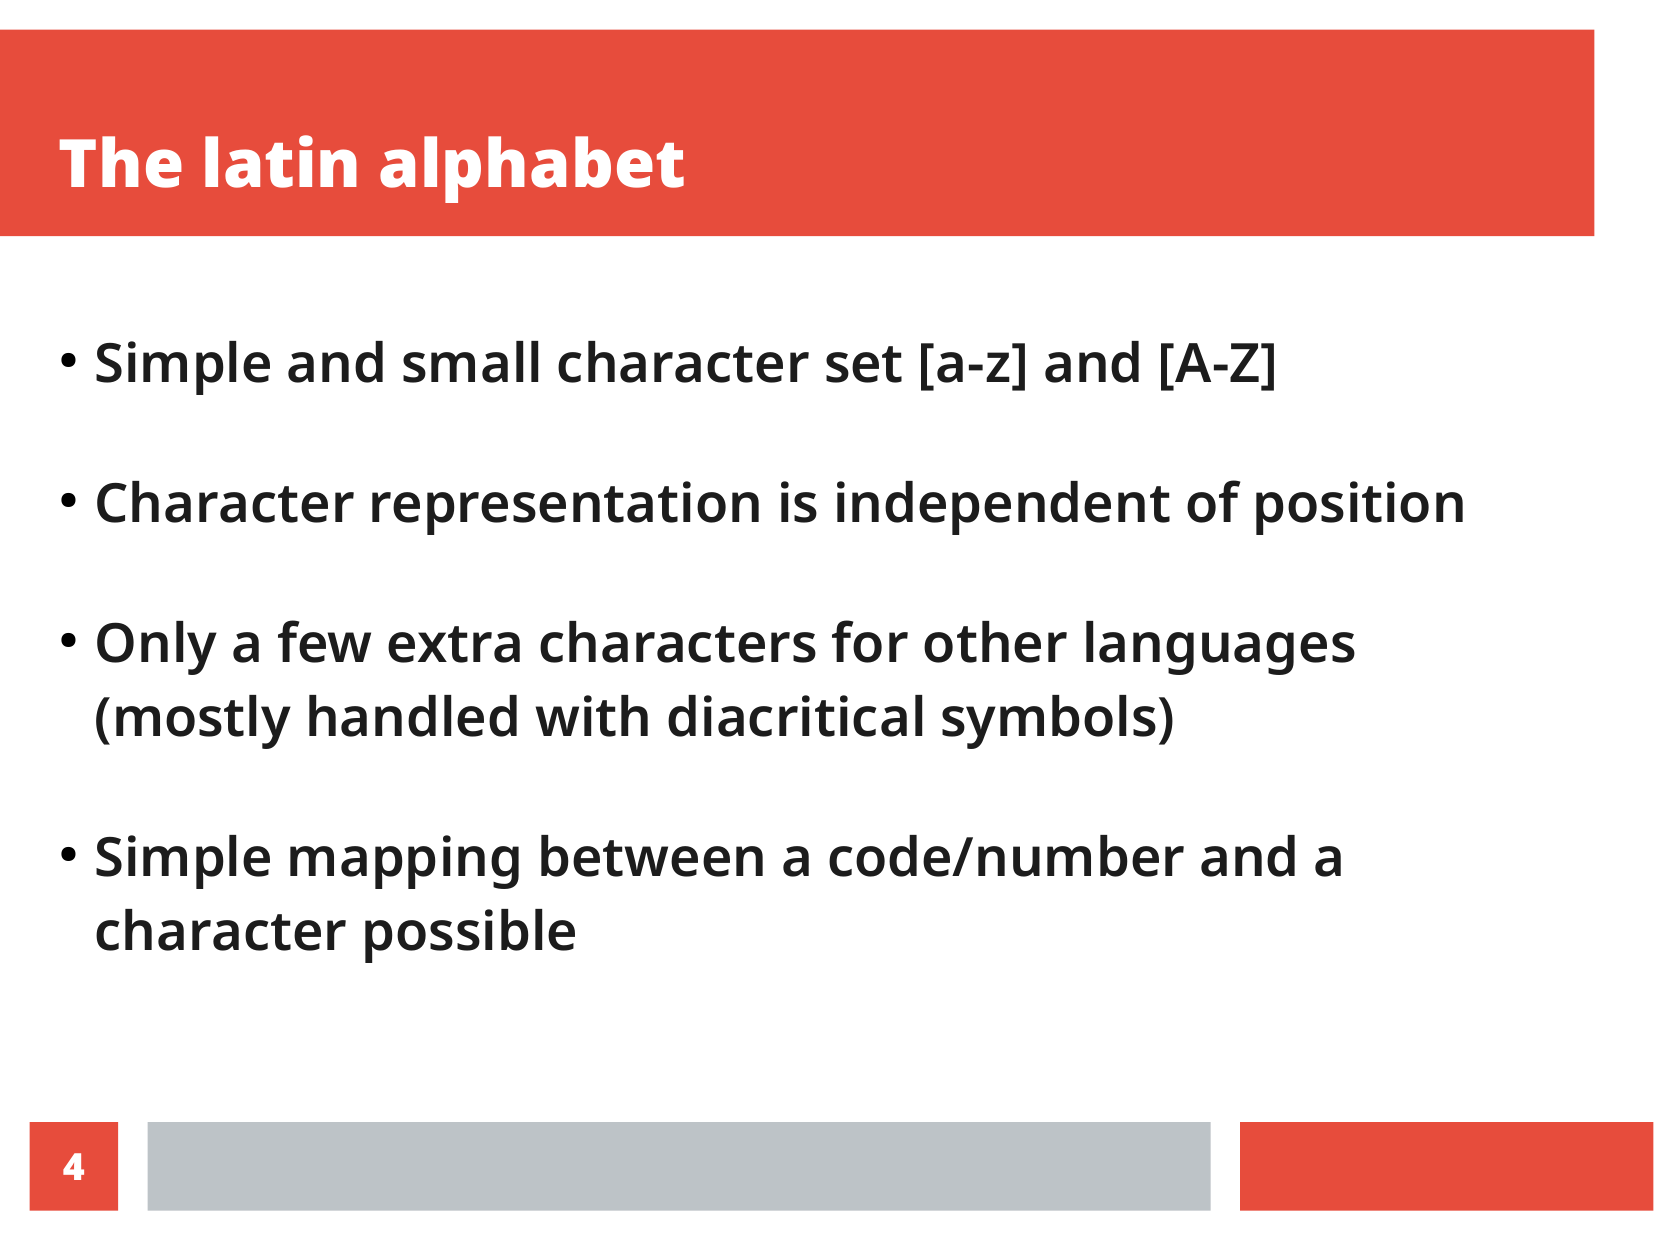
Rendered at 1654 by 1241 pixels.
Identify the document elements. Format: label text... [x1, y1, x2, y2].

list Simple and small character set [a-z] and [A-Z] Character representation is independent of position Only a few extra characters for other languages (mostly handled with diacritical symbols) Simple mapping between a code/number and a character possible [59, 324, 1565, 1093]
title The latin alphabet [59, 59, 1595, 207]
